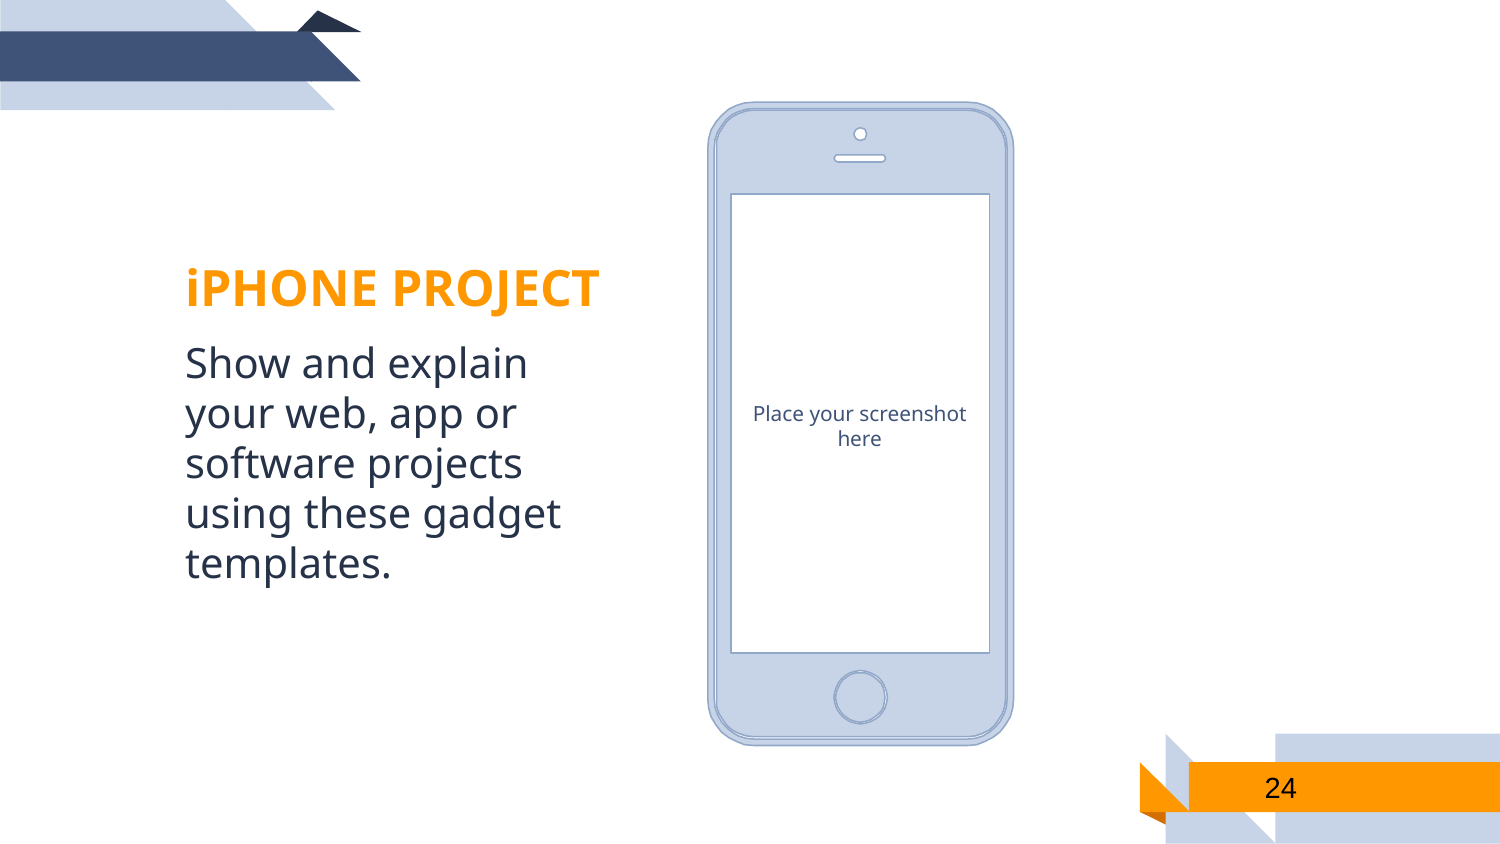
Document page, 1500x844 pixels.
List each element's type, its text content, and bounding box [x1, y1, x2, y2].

list iPHONE PROJECT Show and explain your web, app or software projects using these gadget templates. [170, 200, 632, 644]
text_box Place your screenshot here [729, 195, 991, 657]
text_box [707, 102, 1014, 746]
slide_number <numer> [1249, 760, 1494, 813]
